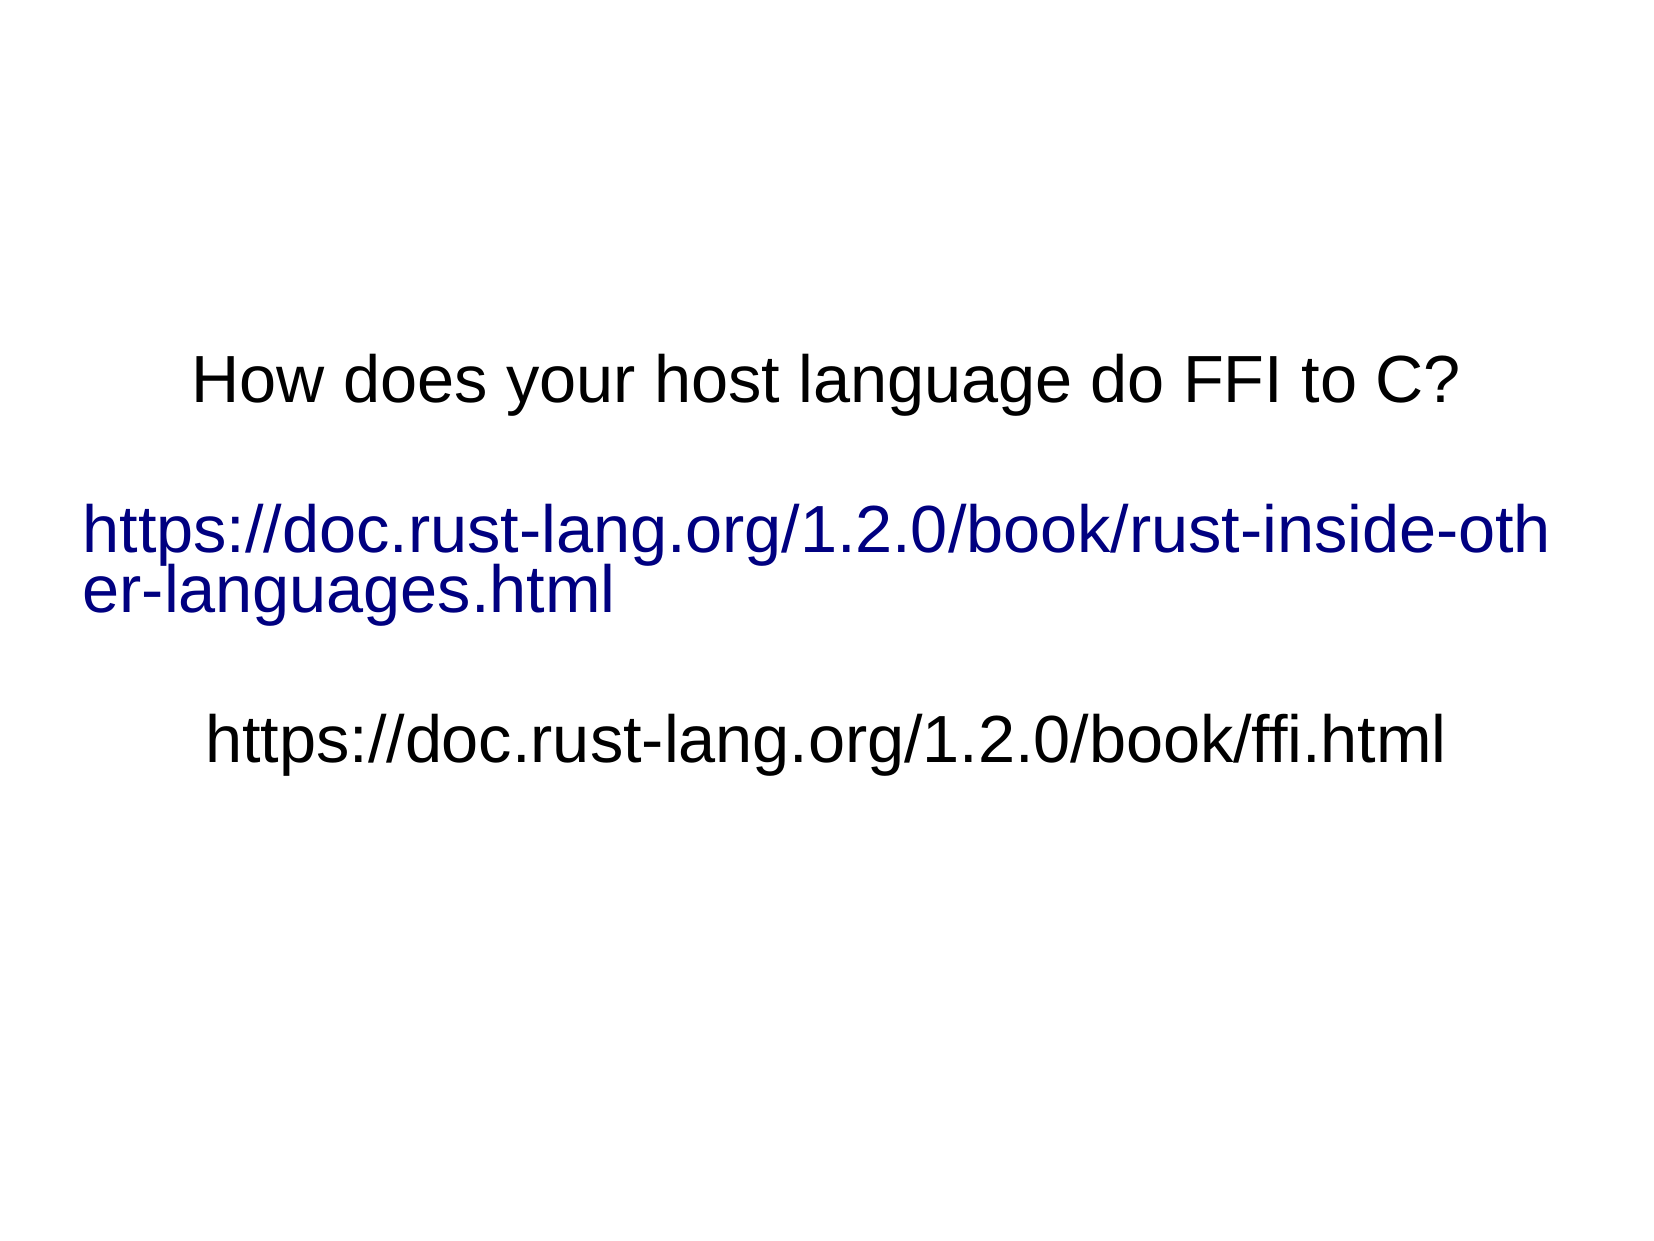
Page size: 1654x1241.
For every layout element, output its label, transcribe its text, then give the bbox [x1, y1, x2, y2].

subtitle How does your host language do FFI to C? https://doc.rust-lang.org/1.2.0/book/rust-inside-other-languages.html https://doc.rust-lang.org/1.2.0/book/ffi.html [82, 49, 1571, 1010]
